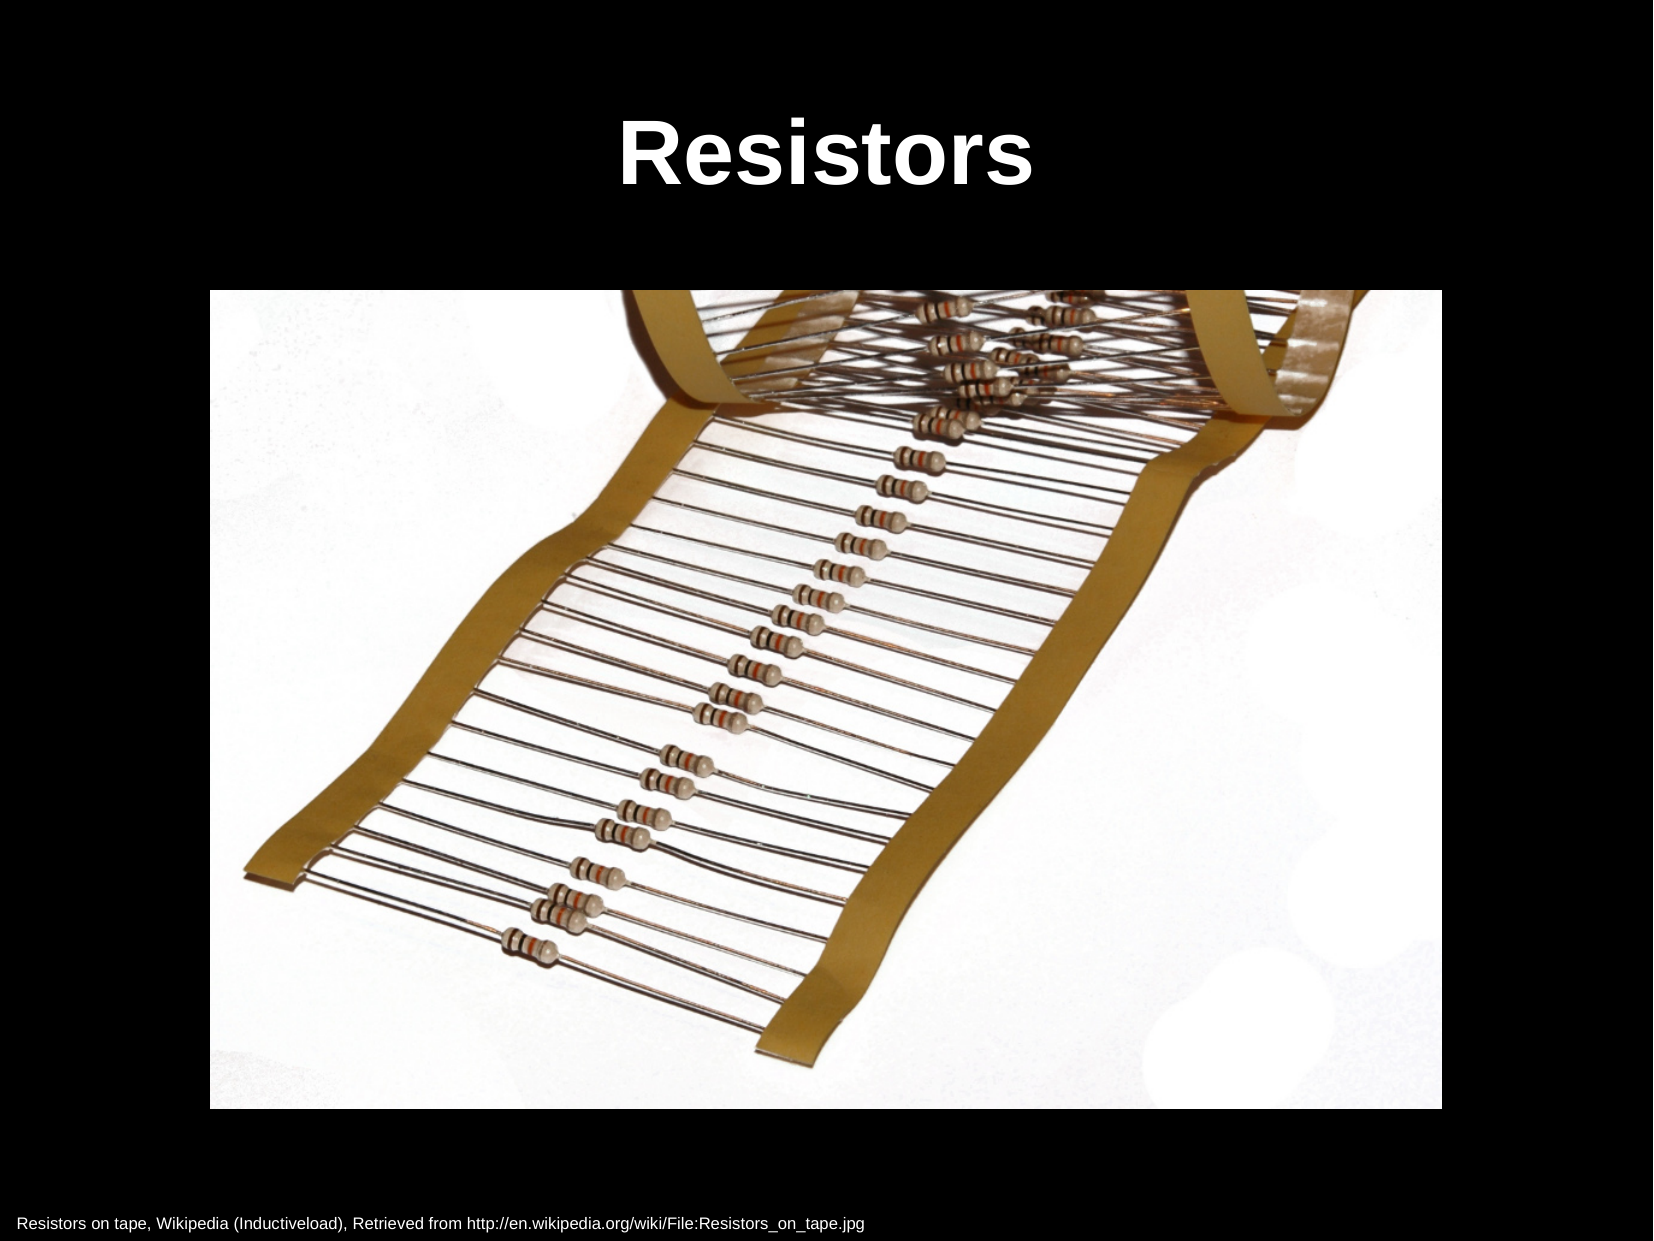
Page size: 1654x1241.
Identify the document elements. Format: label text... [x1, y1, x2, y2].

title Resistors [82, 49, 1571, 257]
text_box Resistors on tape, Wikipedia (Inductiveload), Retrieved from http://en.wikipedia.org/wiki/File:Resistors_on_tape.jpg [1, 1206, 876, 1241]
picture [210, 290, 1442, 1109]
